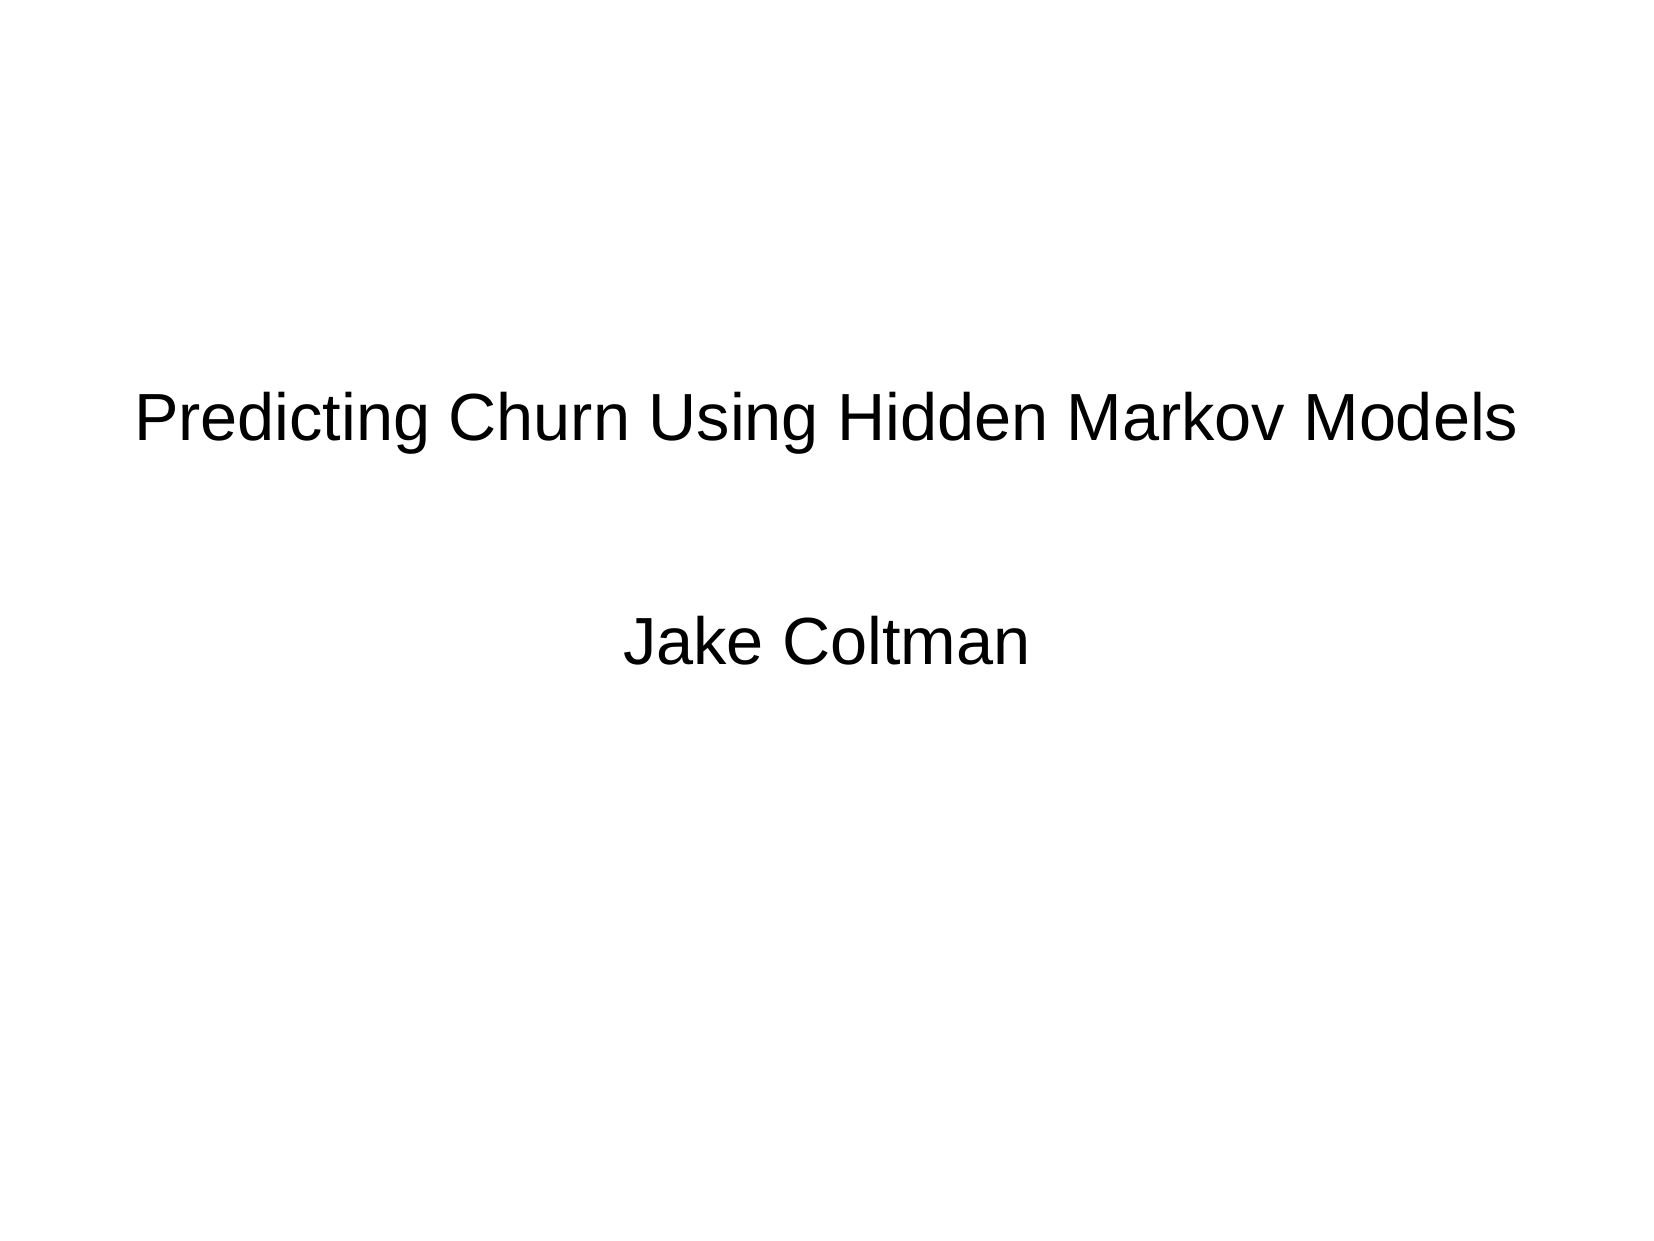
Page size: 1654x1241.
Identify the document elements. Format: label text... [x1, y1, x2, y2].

subtitle Predicting Churn Using Hidden Markov Models Jake Coltman [82, 49, 1571, 1010]
